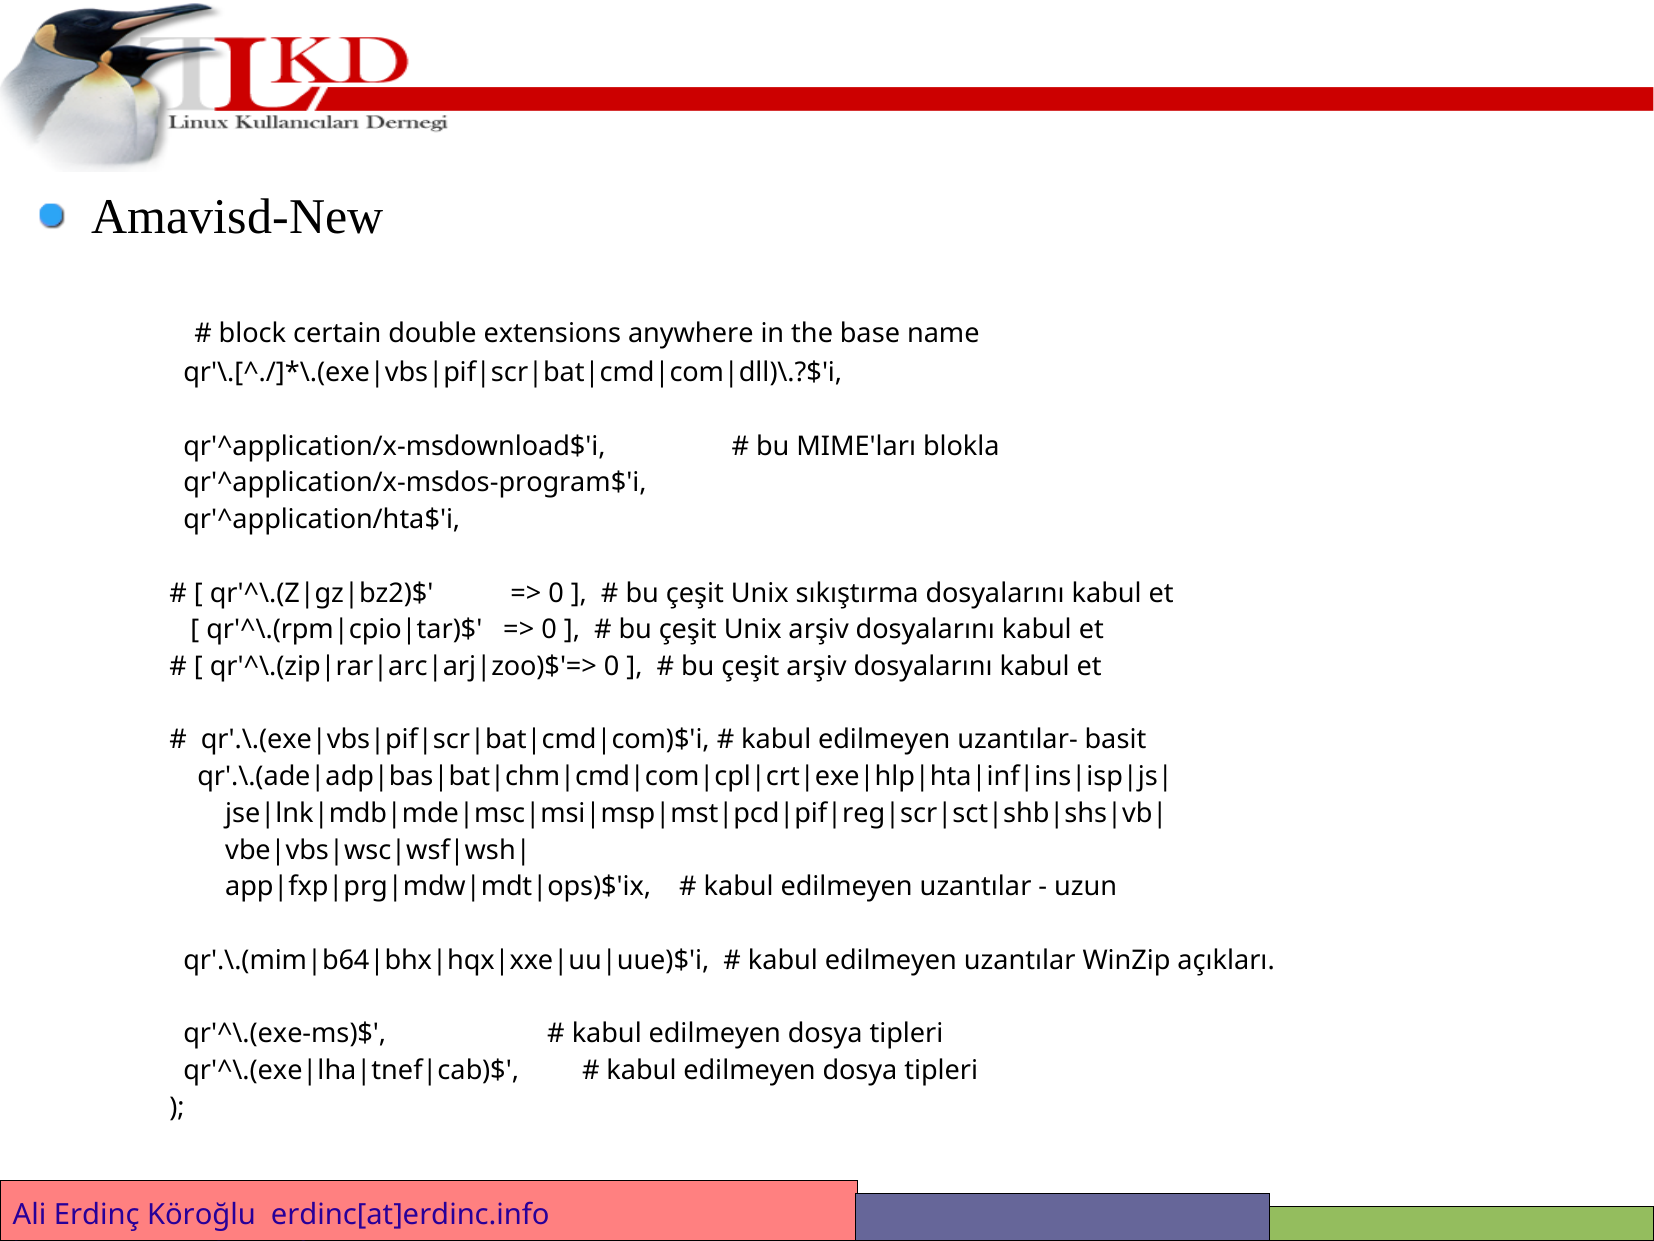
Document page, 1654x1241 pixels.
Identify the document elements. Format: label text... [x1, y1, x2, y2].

text_box [0, 1180, 1654, 1241]
text_box Ali Erdinç Köroğlu erdinc[at]erdinc.info http://www.erdinc.info [12, 1192, 852, 1233]
text_box # block certain double extensions anywhere in the base name qr'\.[^./]*\.(exe|vbs|pif|scr|bat|cmd|com|dll)\.?$'i, qr'^application/x-msdownload$'i, # bu MIME'ları blokla qr'^application/x-msdos-program$'i, qr'^application/hta$'i, # [ qr'^\.(Z|gz|bz2)$' => 0 ], # bu çeşit Unix sıkıştırma dosyalarını kabul et [ qr'^\.(rpm|cpio|tar)$' => 0 ], # bu çeşit Unix arşiv dosyalarını kabul et # [ qr'^\.(zip|rar|arc|arj|zoo)$'=> 0 ], # bu çeşit arşiv dosyalarını kabul et # qr'.\.(exe|vbs|pif|scr|bat|cmd|com)$'i, # kabul edilmeyen uzantılar- basit qr'.\.(ade|adp|bas|bat|chm|cmd|com|cpl|crt|exe|hlp|hta|inf|ins|isp|js| jse|lnk|mdb|mde|msc|msi|msp|mst|pcd|pif|reg|scr|sct|shb|shs|vb| vbe|vbs|wsc|wsf|wsh| app|fxp|prg|mdw|mdt|ops)$'ix, # kabul edilmeyen uzantılar - uzun qr'.\.(mim|b64|bhx|hqx|xxe|uu|uue)$'i, # kabul edilmeyen uzantılar WinZip açıkları. qr'^\.(exe-ms)$', # kabul edilmeyen dosya tipleri qr'^\.(exe|lha|tnef|cab)$', # kabul edilmeyen dosya tipleri ); [169, 297, 1546, 1081]
text_box Amavisd-New [38, 188, 438, 250]
picture [0, 0, 1654, 172]
